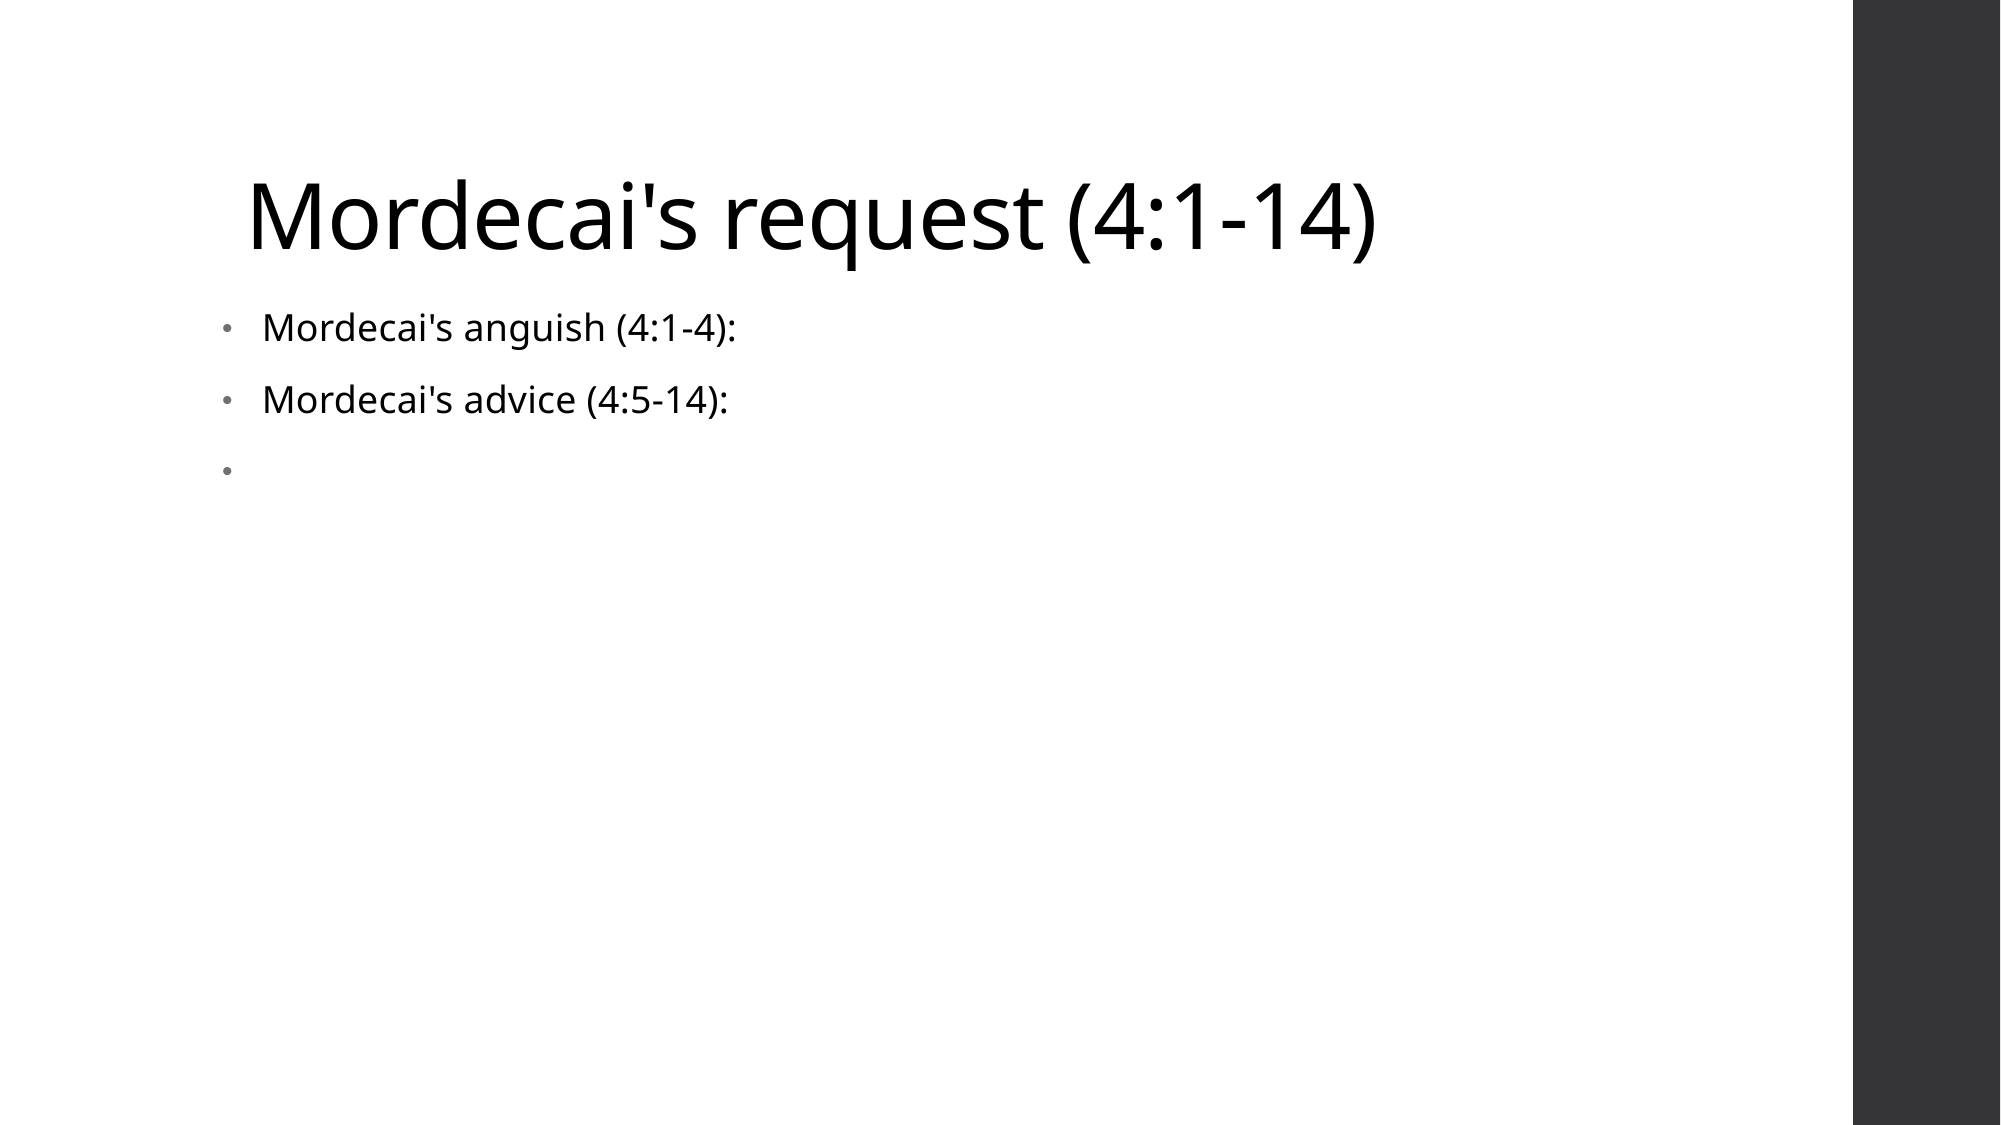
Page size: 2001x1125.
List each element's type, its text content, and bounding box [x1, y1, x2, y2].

title Mordecai's request (4:1-14) [206, 60, 1797, 278]
list Mordecai's anguish (4:1-4): Mordecai's advice (4:5-14): [206, 299, 1617, 1014]
